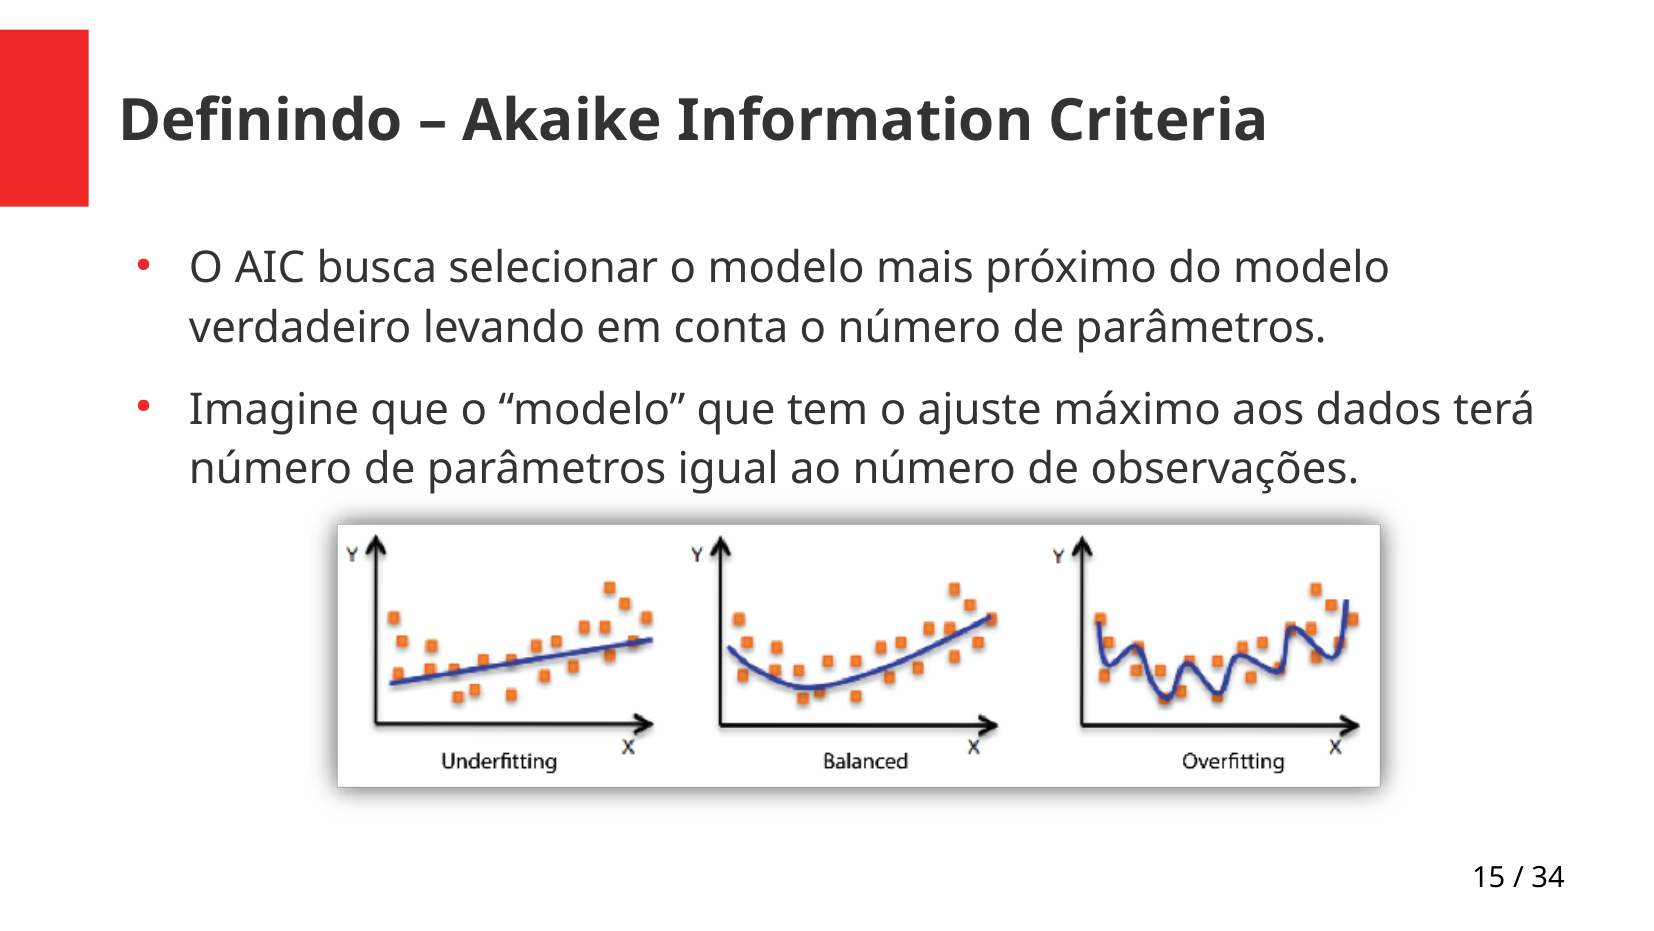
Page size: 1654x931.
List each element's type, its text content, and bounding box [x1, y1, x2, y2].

picture [300, 487, 1418, 826]
list O AIC busca selecionar o modelo mais próximo do modelo verdadeiro levando em conta o número de parâmetros. Imagine que o “modelo” que tem o ajuste máximo aos dados terá número de parâmetros igual ao número de observações. [118, 236, 1595, 798]
title Definindo – Akaike Information Criteria [118, 29, 1595, 207]
